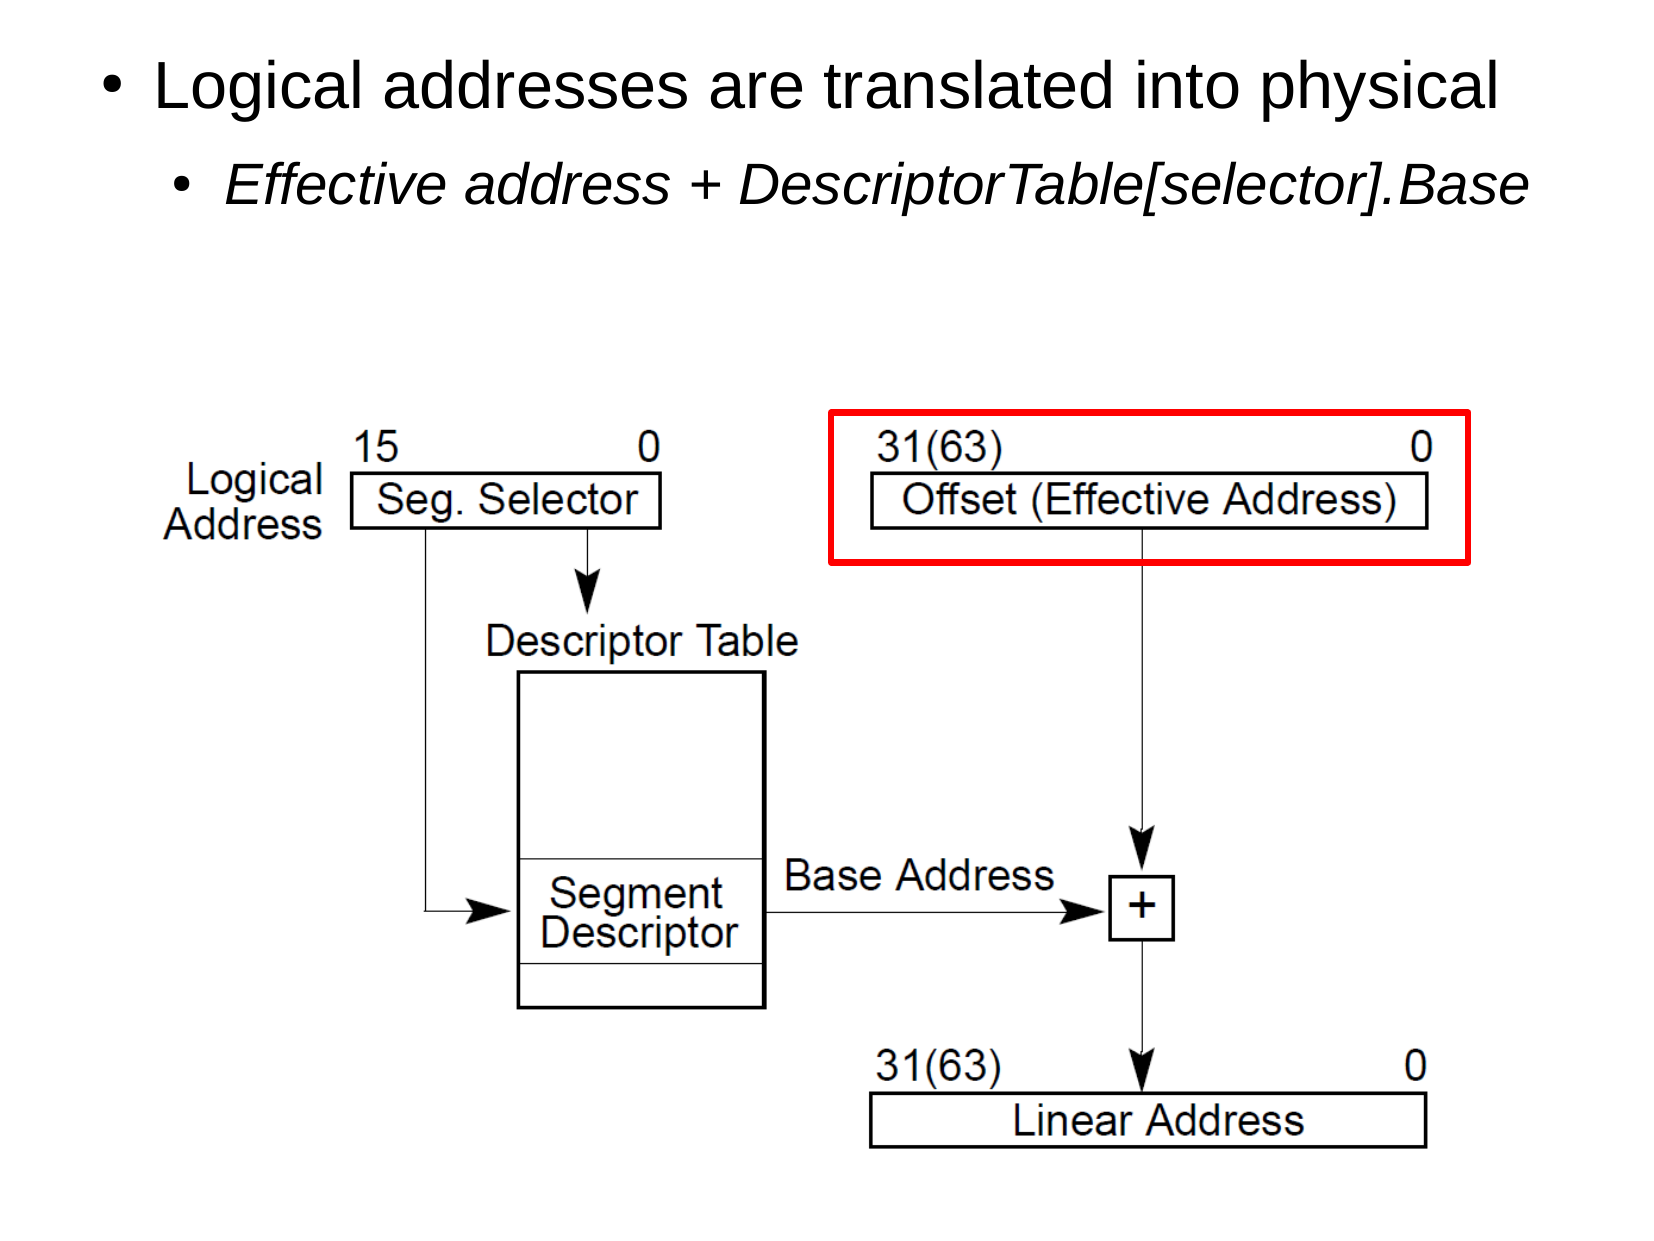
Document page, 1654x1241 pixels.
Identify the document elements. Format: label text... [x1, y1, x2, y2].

picture [150, 374, 1468, 1163]
list Logical addresses are translated into physical Effective address + DescriptorTable[selector].Base [82, 48, 1571, 768]
picture [834, 416, 1465, 559]
